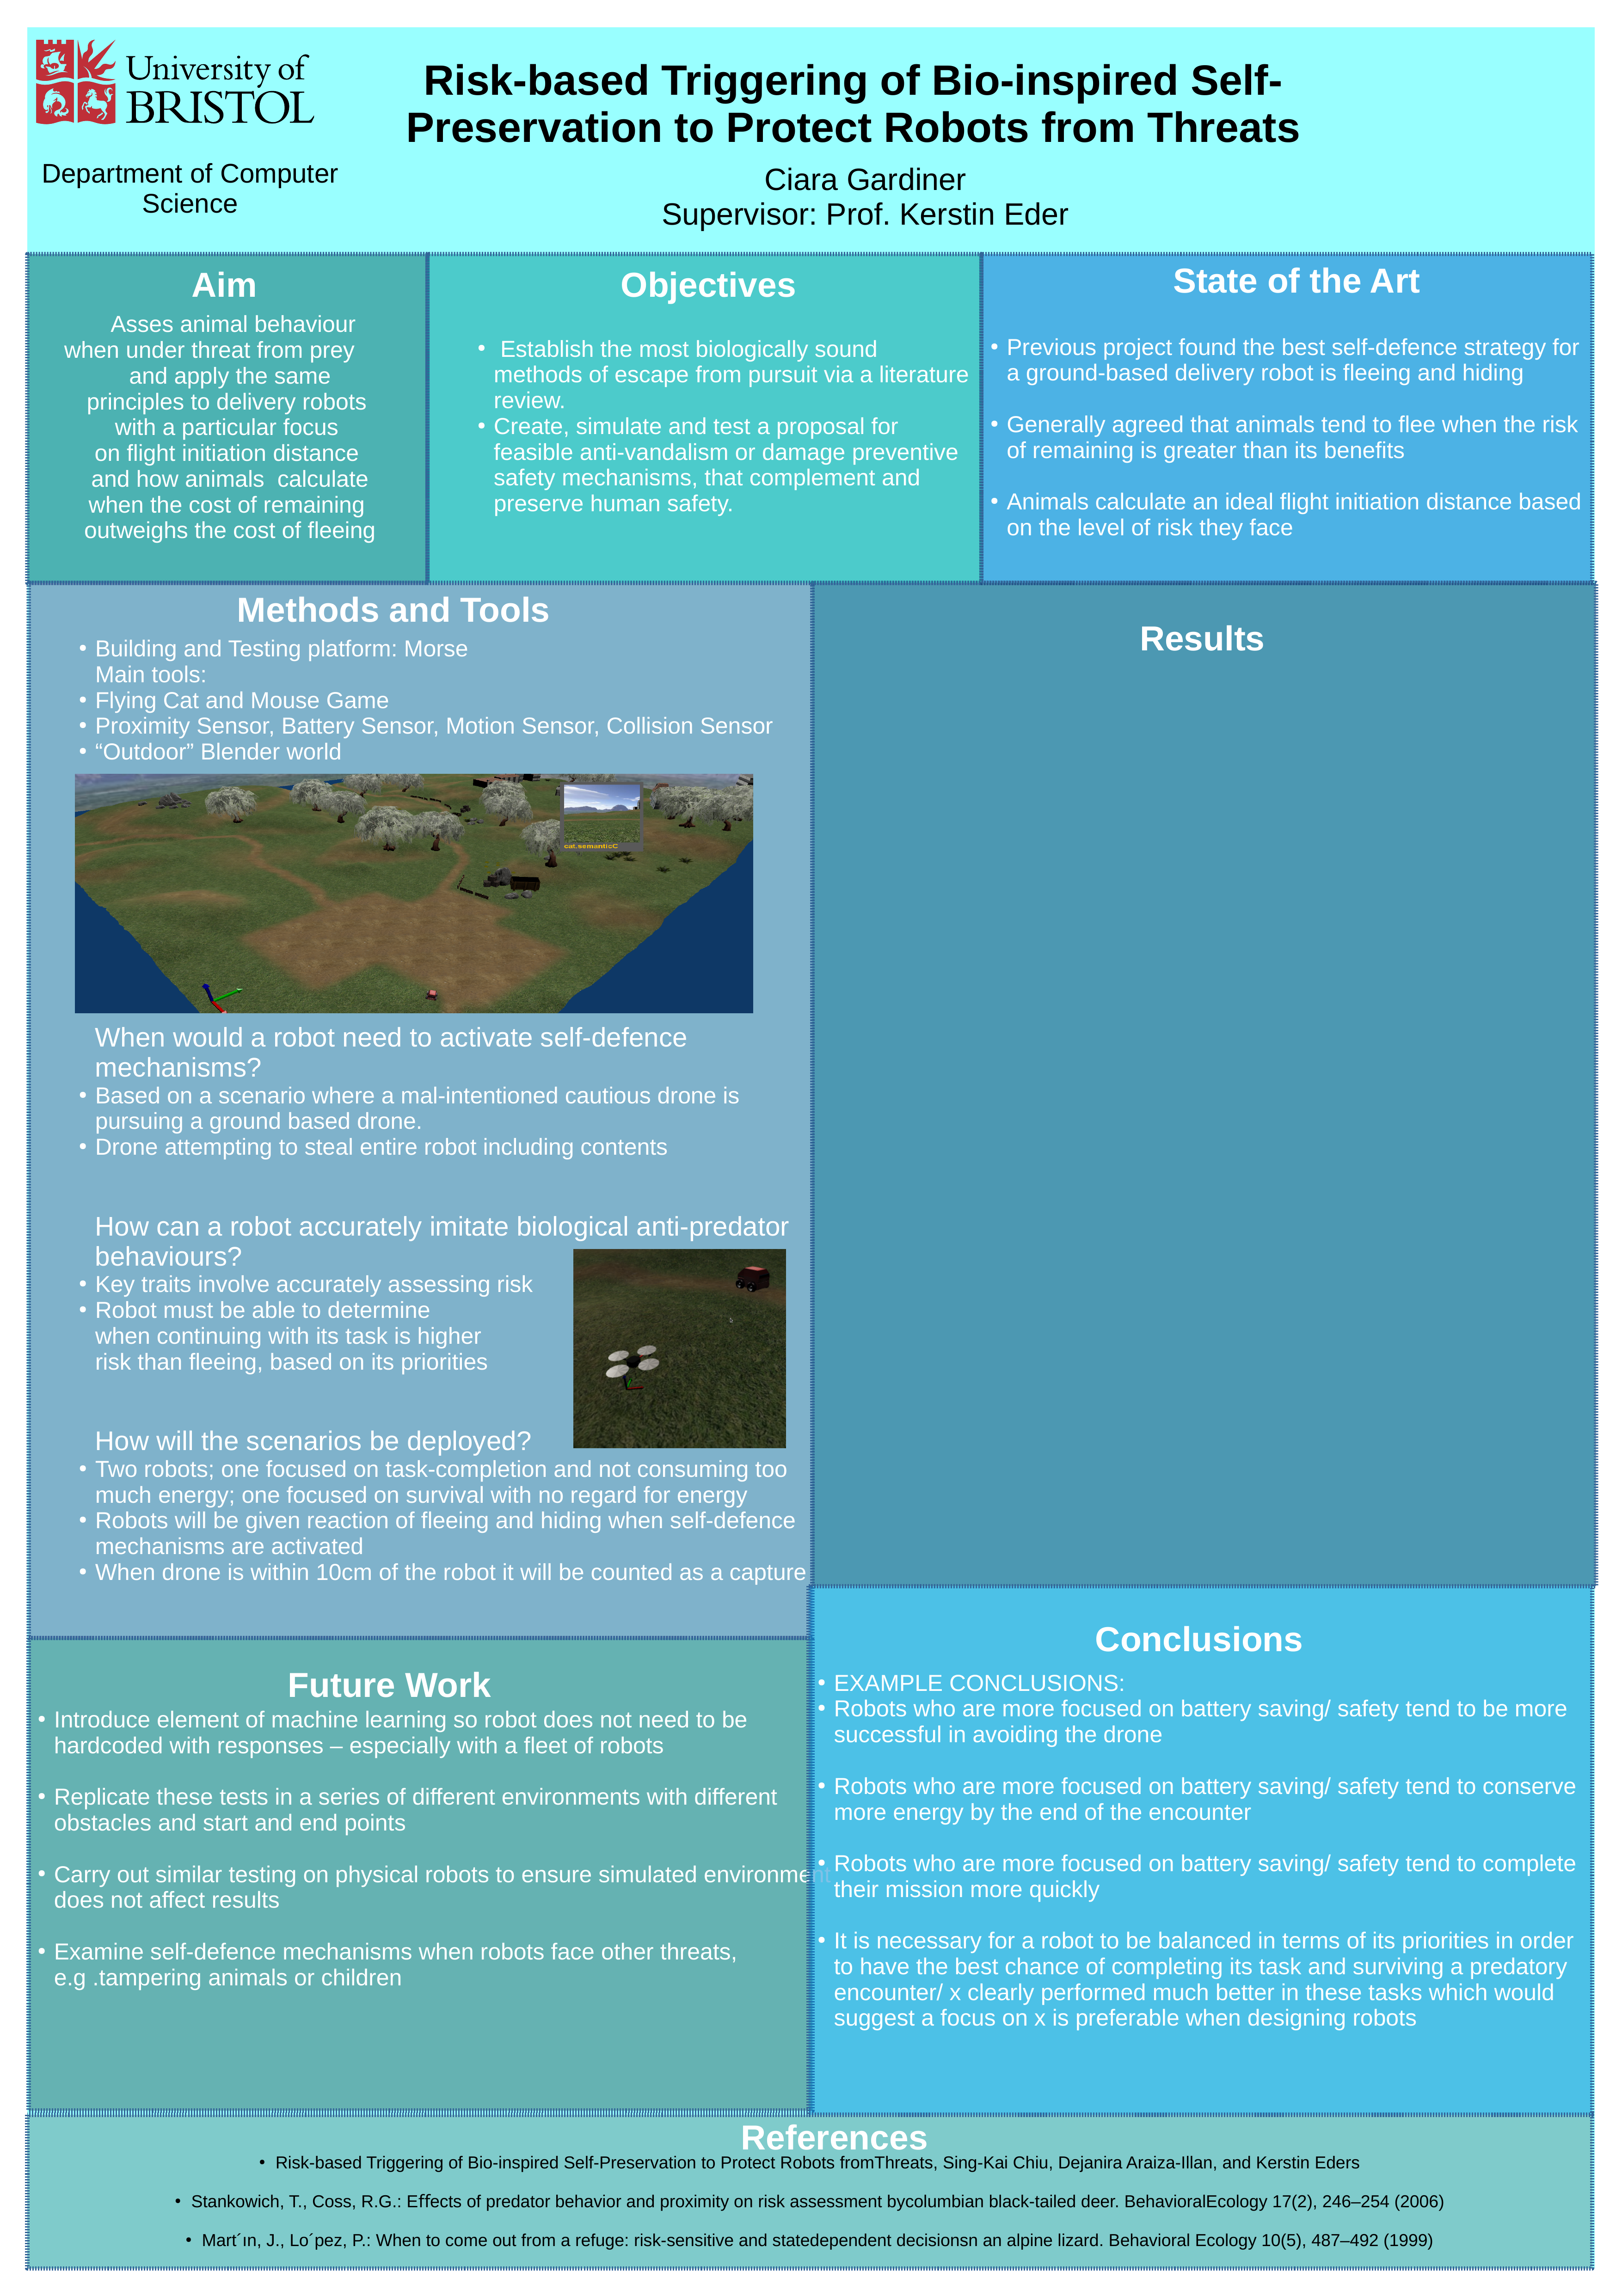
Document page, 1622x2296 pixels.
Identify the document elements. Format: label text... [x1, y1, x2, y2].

text_box Risk-based Triggering of Bio-inspired Self-Preservation to Protect Robots fromThreats, Sing-Kai Chiu, Dejanira Araiza-Illan, and Kerstin Eders Stankowich, T., Coss, R.G.: Eﬀects of predator behavior and proximity on risk assessment bycolumbian black-tailed deer. BehavioralEcology 17(2), 246–254 (2006) Mart´ın, J., Lo´pez, P.: When to come out from a refuge: risk-sensitive and statedependent decisionsn an alpine lizard. Behavioral Ecology 10(5), 487–492 (1999) [27, 2115, 1592, 2269]
text_box State of the Art [1002, 258, 1591, 304]
picture [36, 37, 314, 126]
text_box Aim [0, 262, 414, 308]
text_box Building and Testing platform: Morse Main tools: Flying Cat and Mouse Game Proximity Sensor, Battery Sensor, Motion Sensor, Collision Sensor “Outdoor” Blender world When would a robot need to activate self-defence mechanisms? Based on a scenario where a mal-intentioned cautious drone is pursuing a ground based drone. Drone attempting to steal entire robot including contents How can a robot accurately imitate biological anti-predator behaviours? Key traits involve accurately assessing risk Robot must be able to determine when continuing with its task is higher risk than fleeing, based on its priorities How will the scenarios be deployed? Two robots; one focused on task-completion and not consuming too much energy; one focused on survival with no regard for energy Robots will be given reaction of fleeing and hiding when self-defence mechanisms are activated When drone is within 10cm of the robot it will be counted as a capture [29, 583, 812, 1638]
text_box Conclusions [905, 1616, 1493, 1663]
text_box Introduce element of machine learning so robot does not need to be hardcoded with responses – especially with a fleet of robots Replicate these tests in a series of different environments with different obstacles and start and end points Carry out similar testing on physical robots to ensure simulated environment does not affect results Examine self-defence mechanisms when robots face other threats, e.g .tampering animals or children [29, 1638, 808, 2111]
picture [75, 774, 753, 1013]
text_box Establish the most biologically sound methods of escape from pursuit via a literature review. Create, simulate and test a proposal for feasible anti-vandalism or damage preventive safety mechanisms, that complement and preserve human safety. [427, 254, 982, 262]
text_box Ciara Gardiner Supervisor: Prof. Kerstin Eder [210, 159, 1521, 235]
text_box Future Work [95, 1662, 684, 1708]
text_box References [540, 2115, 1129, 2161]
text_box Asses animal behaviour when under threat from prey and apply the same principles to delivery robots with a particular focus on flight initiation distance and how animals calculate when the cost of remaining outweighs the cost of fleeing [13, 308, 390, 575]
picture [573, 1249, 786, 1448]
text_box Risk-based Triggering of Bio-inspired Self-Preservation to Protect Robots from Threats [298, 53, 1409, 155]
text_box [812, 582, 1596, 1586]
text_box Results [908, 615, 1497, 661]
text_box [27, 254, 427, 262]
text_box Objectives [414, 262, 1003, 308]
text_box EXAMPLE CONCLUSIONS: Robots who are more focused on battery saving/ safety tend to be more successful in avoiding the drone Robots who are more focused on battery saving/ safety tend to conserve more energy by the end of the encounter Robots who are more focused on battery saving/ safety tend to complete their mission more quickly It is necessary for a robot to be balanced in terms of its priorities in order to have the best chance of completing its task and surviving a predatory encounter/ x clearly performed much better in these tasks which would suggest a focus on x is preferable when designing robots [808, 1586, 1592, 2115]
text_box [27, 308, 427, 583]
text_box Establish the most biologically sound methods of escape from pursuit via a literature review. Create, simulate and test a proposal for feasible anti-vandalism or damage preventive safety mechanisms, that complement and preserve human safety. [427, 308, 982, 583]
text_box Methods and Tools [99, 587, 688, 633]
text_box Previous project found the best self-defence strategy for a ground-based delivery robot is fleeing and hiding Generally agreed that animals tend to flee when the risk of remaining is greater than its benefits Animals calculate an ideal flight initiation distance based on the level of risk they face [982, 254, 1592, 582]
text_box Department of Computer Science [27, 155, 353, 222]
